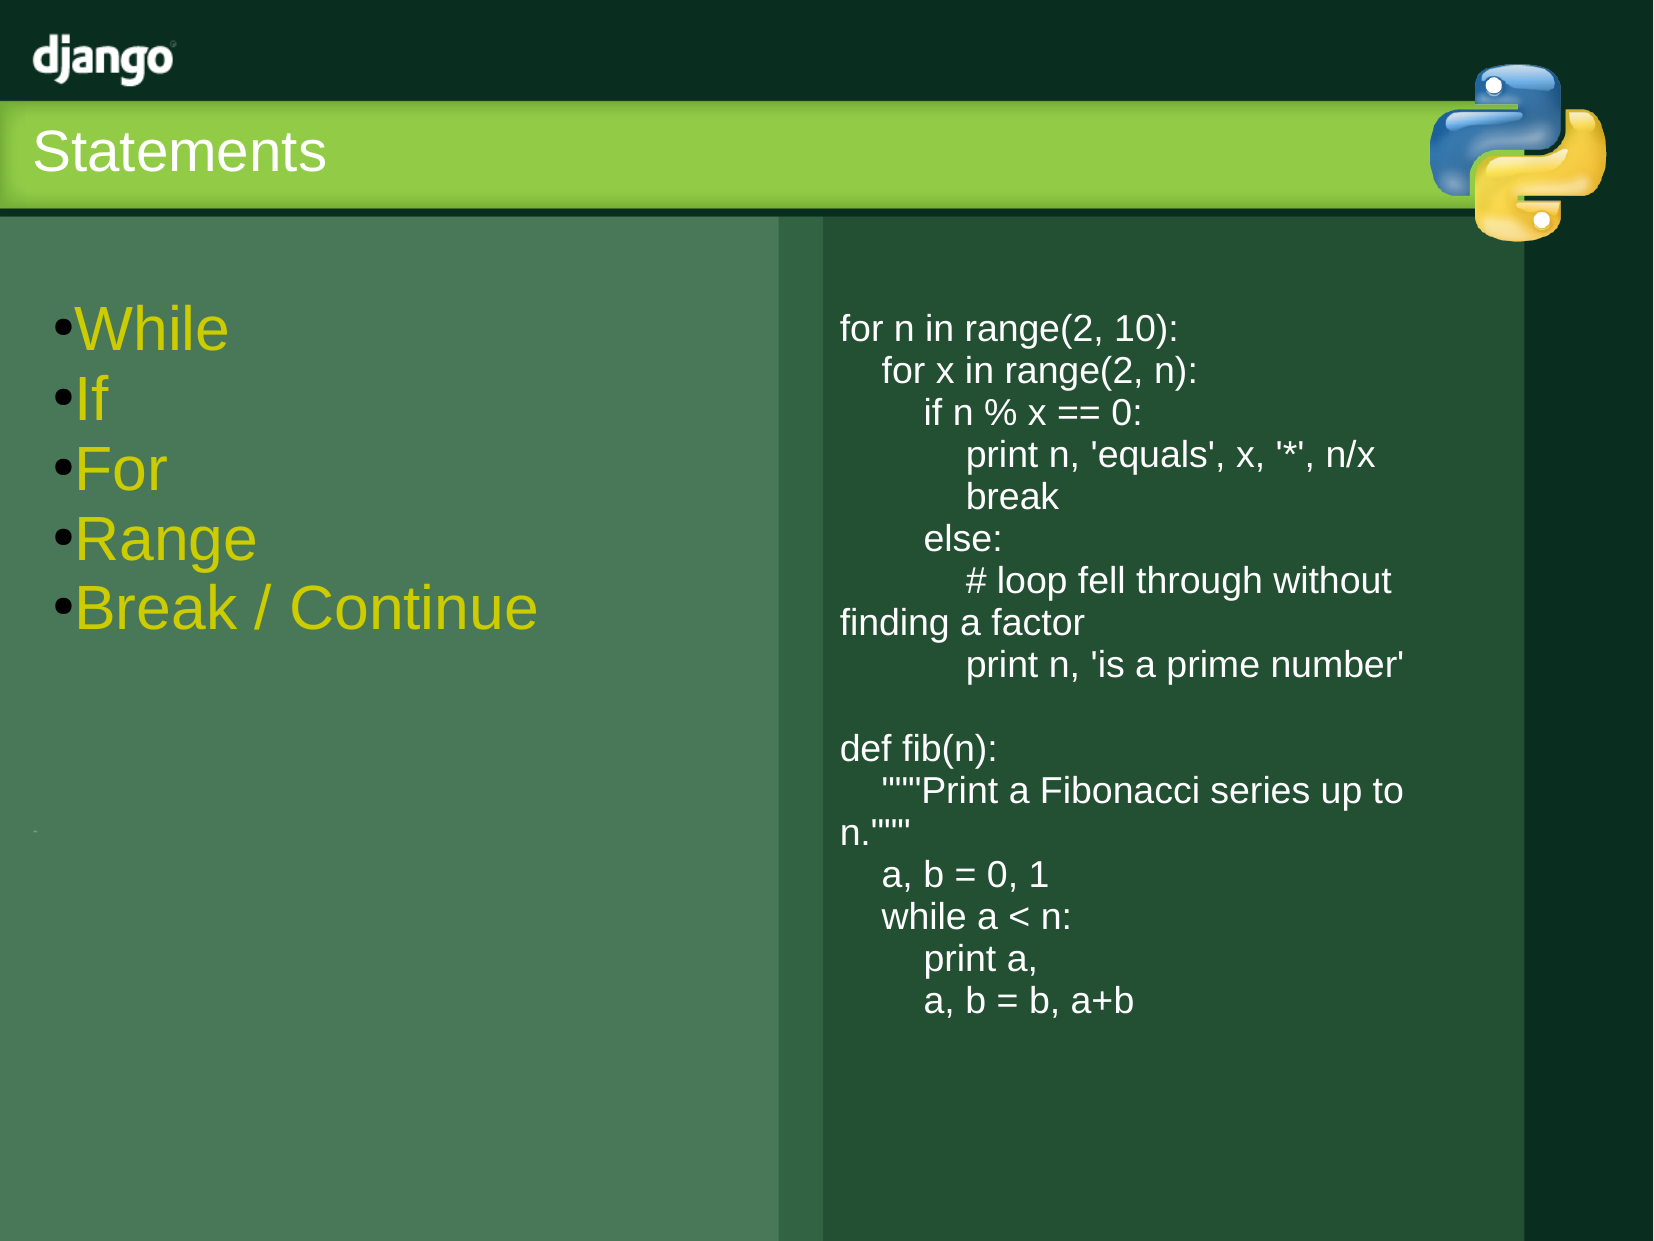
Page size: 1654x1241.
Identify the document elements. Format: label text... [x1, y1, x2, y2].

text_box Statements [17, 111, 1031, 257]
text_box While If For Range Break / Continue [37, 286, 751, 1201]
text_box for n in range(2, 10): for x in range(2, n): if n % x == 0: print n, 'equals', x, '*', n/x break else: # loop fell through without finding a factor print n, 'is a prime number' def fib(n): """Print a Fibonacci series up to n.""" a, b = 0, 1 while a < n: print a, a, b = b, a+b [825, 300, 1501, 1201]
picture [0, 0, 1654, 1241]
